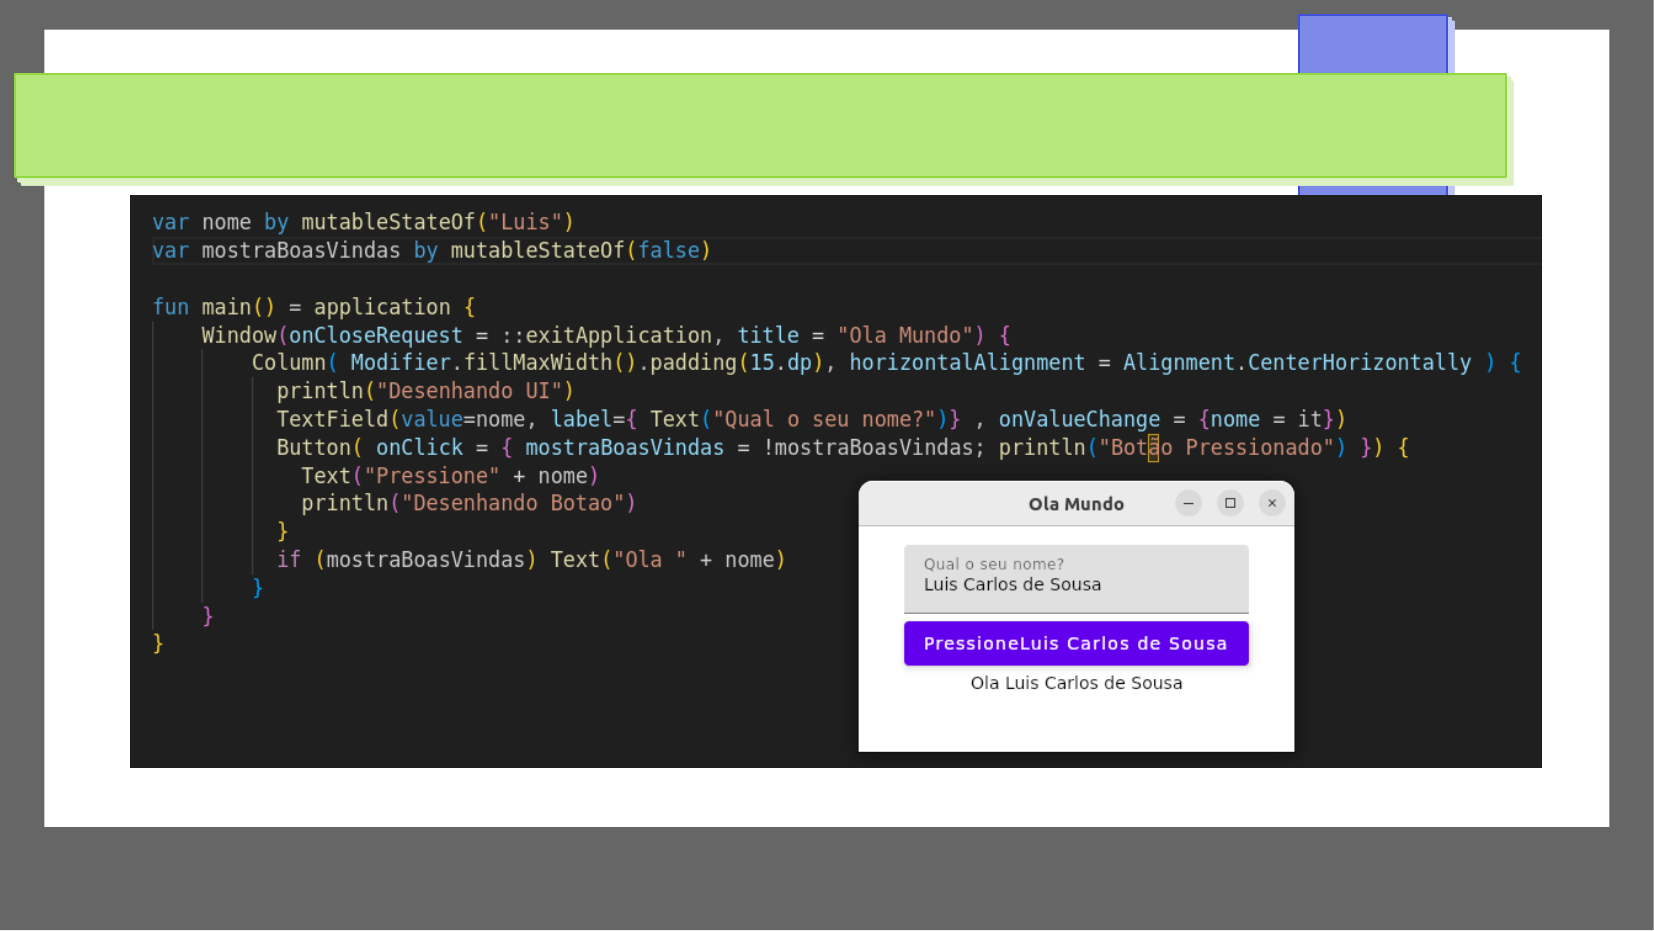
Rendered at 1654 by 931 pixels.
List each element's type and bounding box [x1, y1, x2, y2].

picture [130, 195, 1542, 768]
